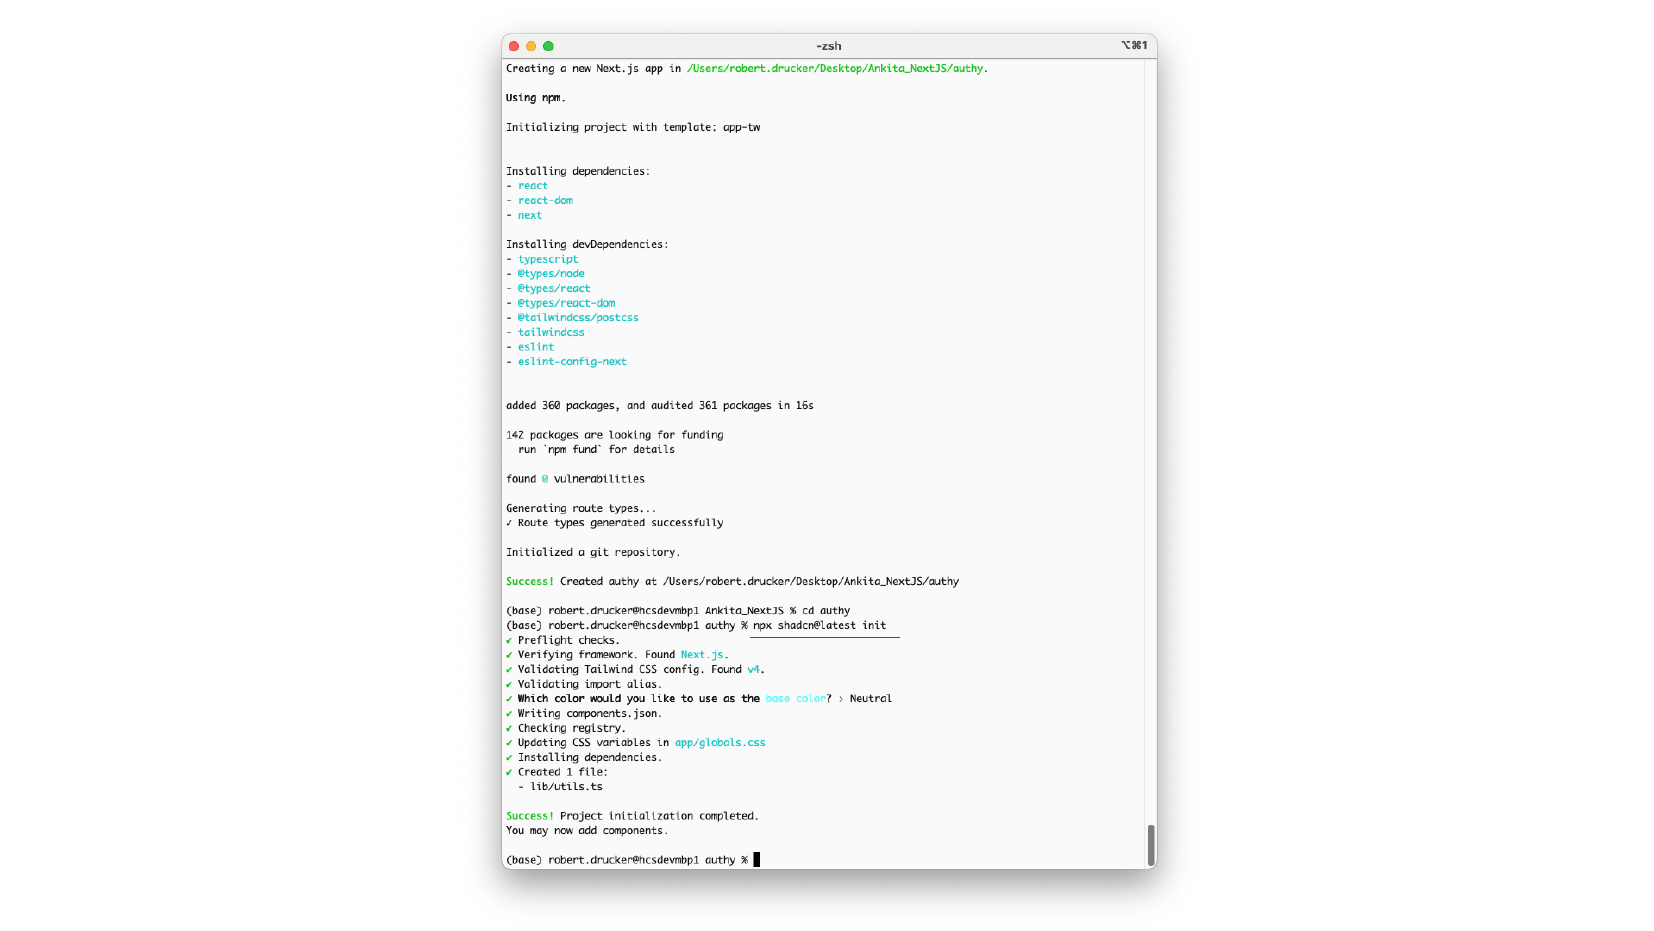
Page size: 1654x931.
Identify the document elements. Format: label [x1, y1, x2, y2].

picture [453, 1, 1205, 931]
